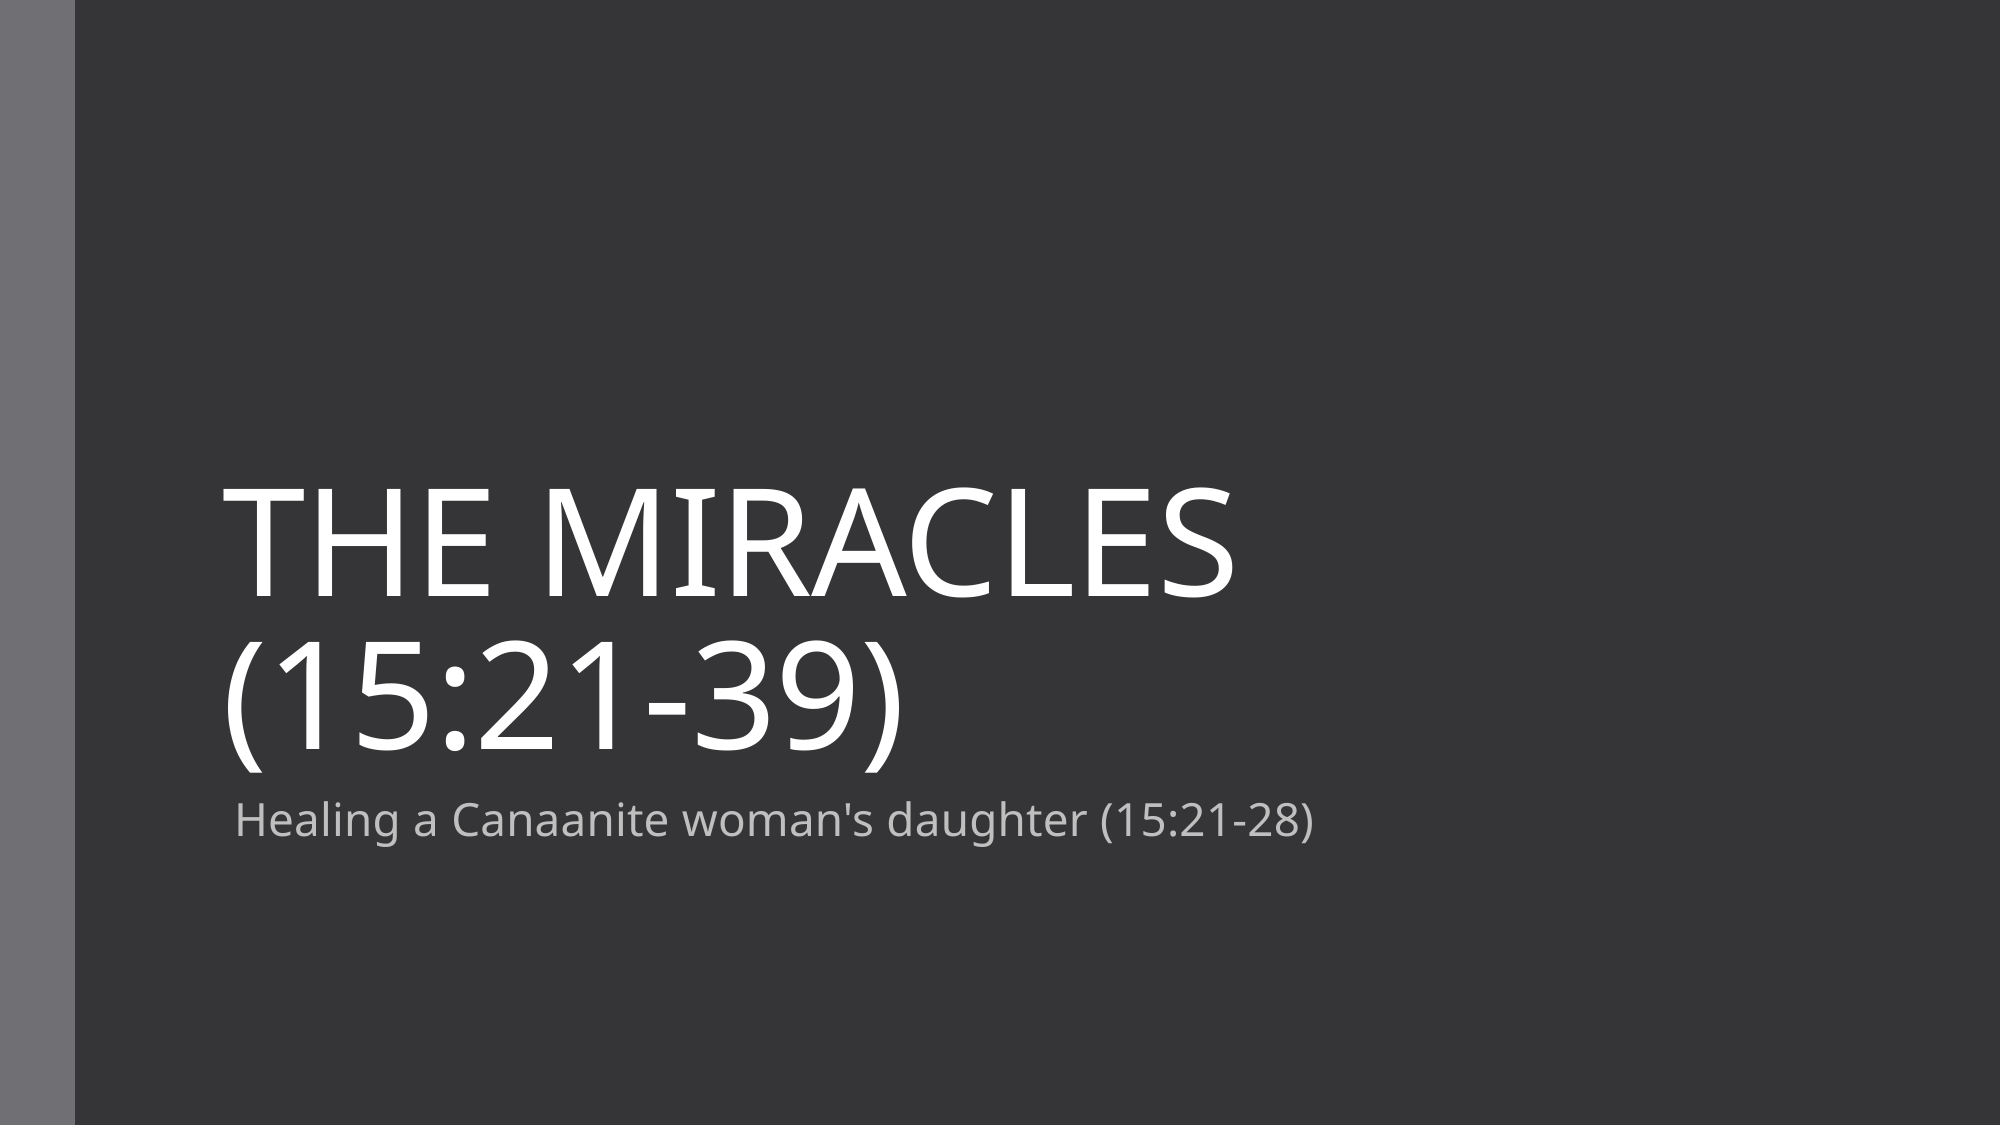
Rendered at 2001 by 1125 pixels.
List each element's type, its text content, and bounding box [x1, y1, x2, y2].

title THE MIRACLES (15:21-39) [206, 124, 1752, 787]
subtitle Healing a Canaanite woman's daughter (15:21-28) [206, 787, 1752, 1066]
